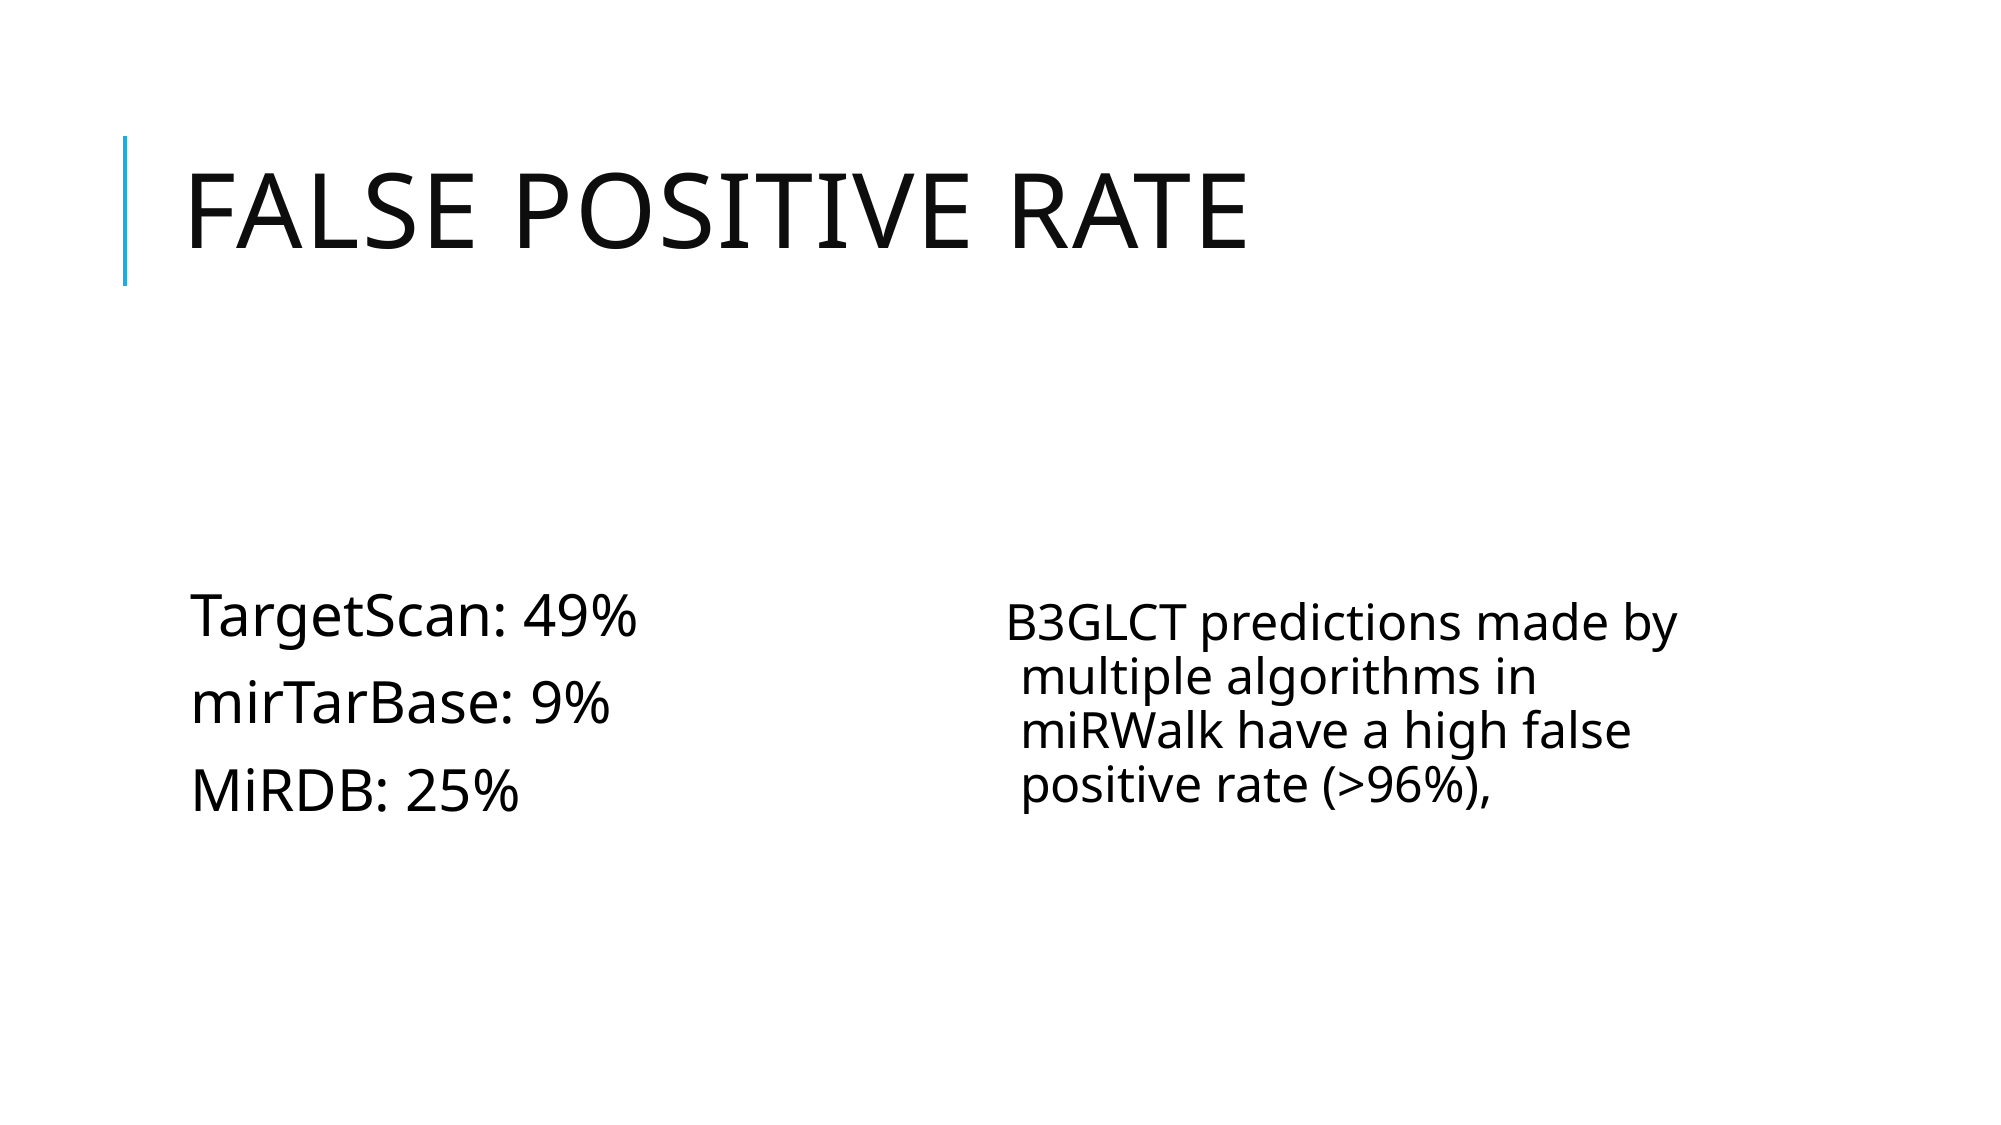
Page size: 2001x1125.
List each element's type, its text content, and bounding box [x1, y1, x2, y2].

list B3GLCT predictions made by multiple algorithms in miRWalk have a high false positive rate (>96%), [982, 375, 1763, 1036]
title False Positive Rate [168, 96, 1763, 343]
list TargetScan: 49% mirTarBase: 9% MiRDB: 25% [168, 375, 949, 1036]
